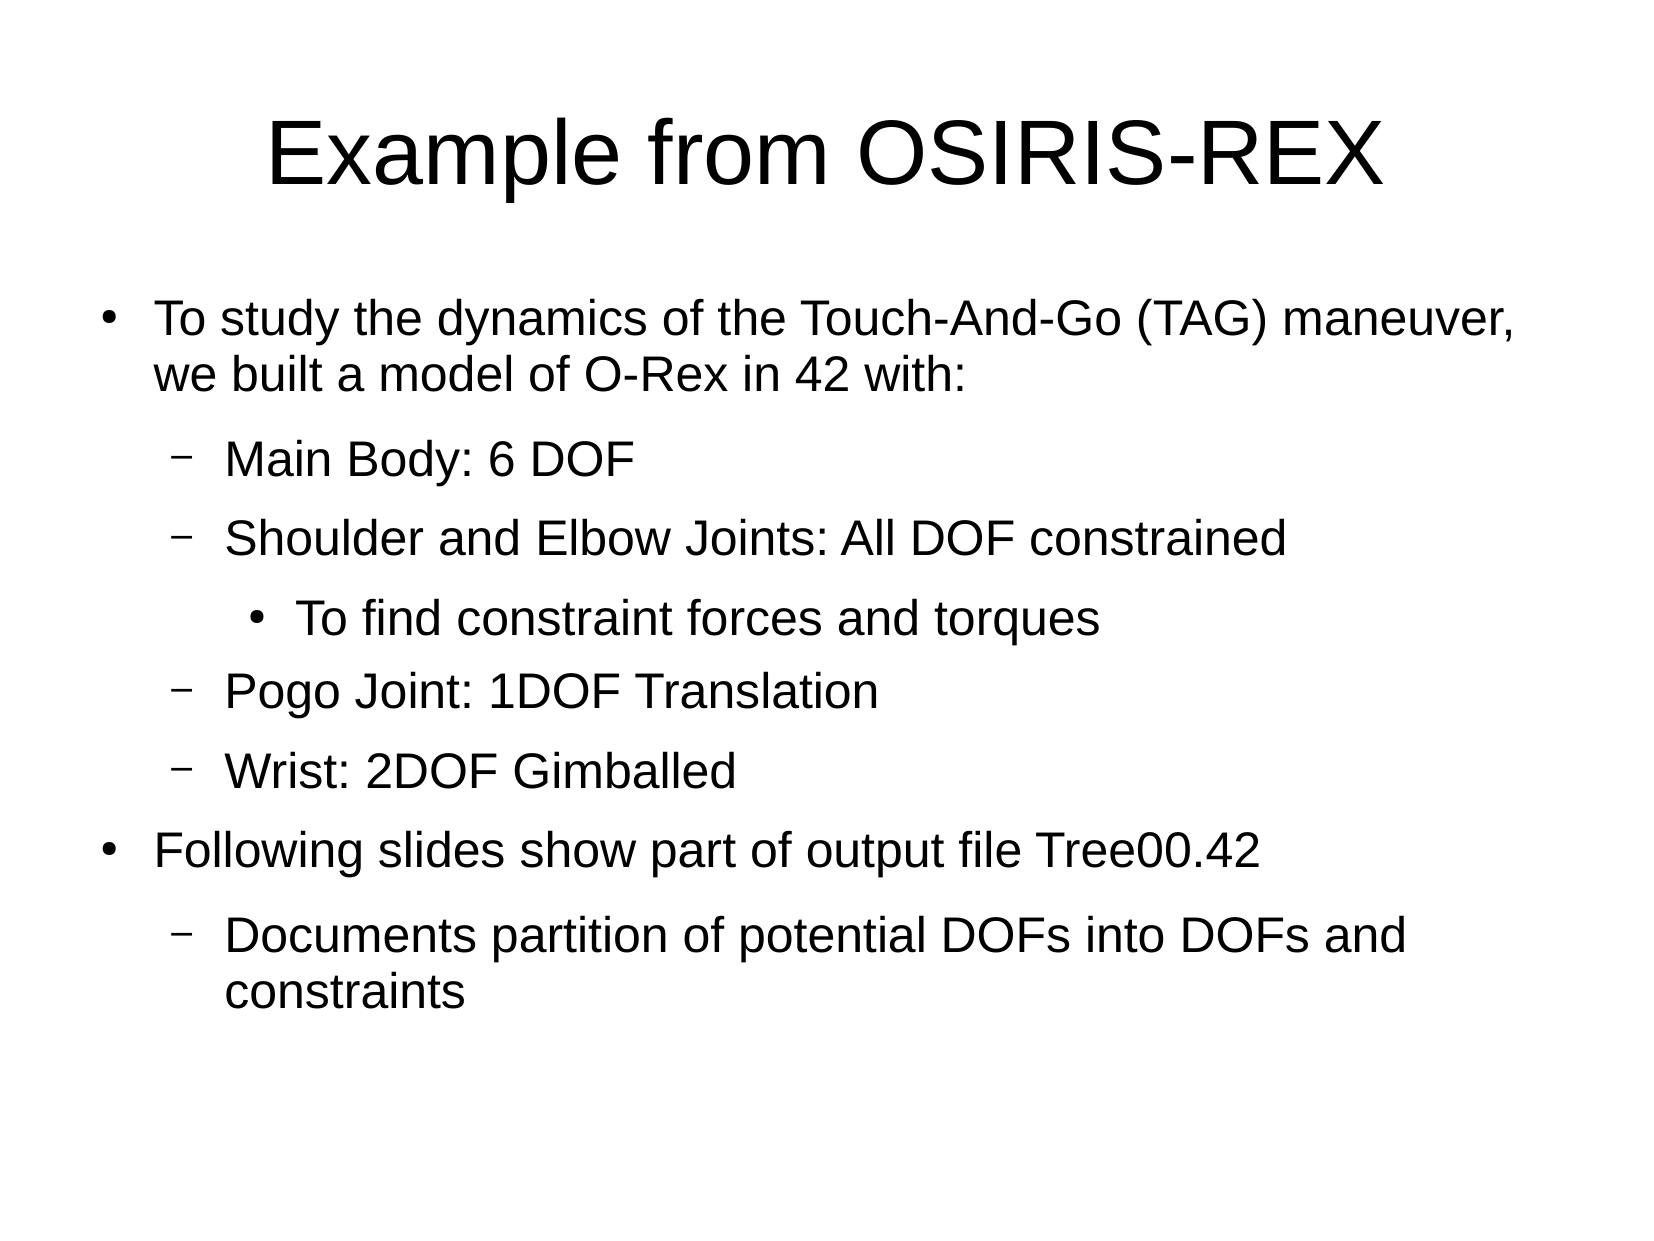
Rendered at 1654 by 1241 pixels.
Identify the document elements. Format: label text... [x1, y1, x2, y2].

list To study the dynamics of the Touch-And-Go (TAG) maneuver, we built a model of O-Rex in 42 with: Main Body: 6 DOF Shoulder and Elbow Joints: All DOF constrained To find constraint forces and torques Pogo Joint: 1DOF Translation Wrist: 2DOF Gimballed Following slides show part of output file Tree00.42 Documents partition of potential DOFs into DOFs and constraints [82, 290, 1571, 1010]
title Example from OSIRIS-REX [82, 49, 1571, 257]
